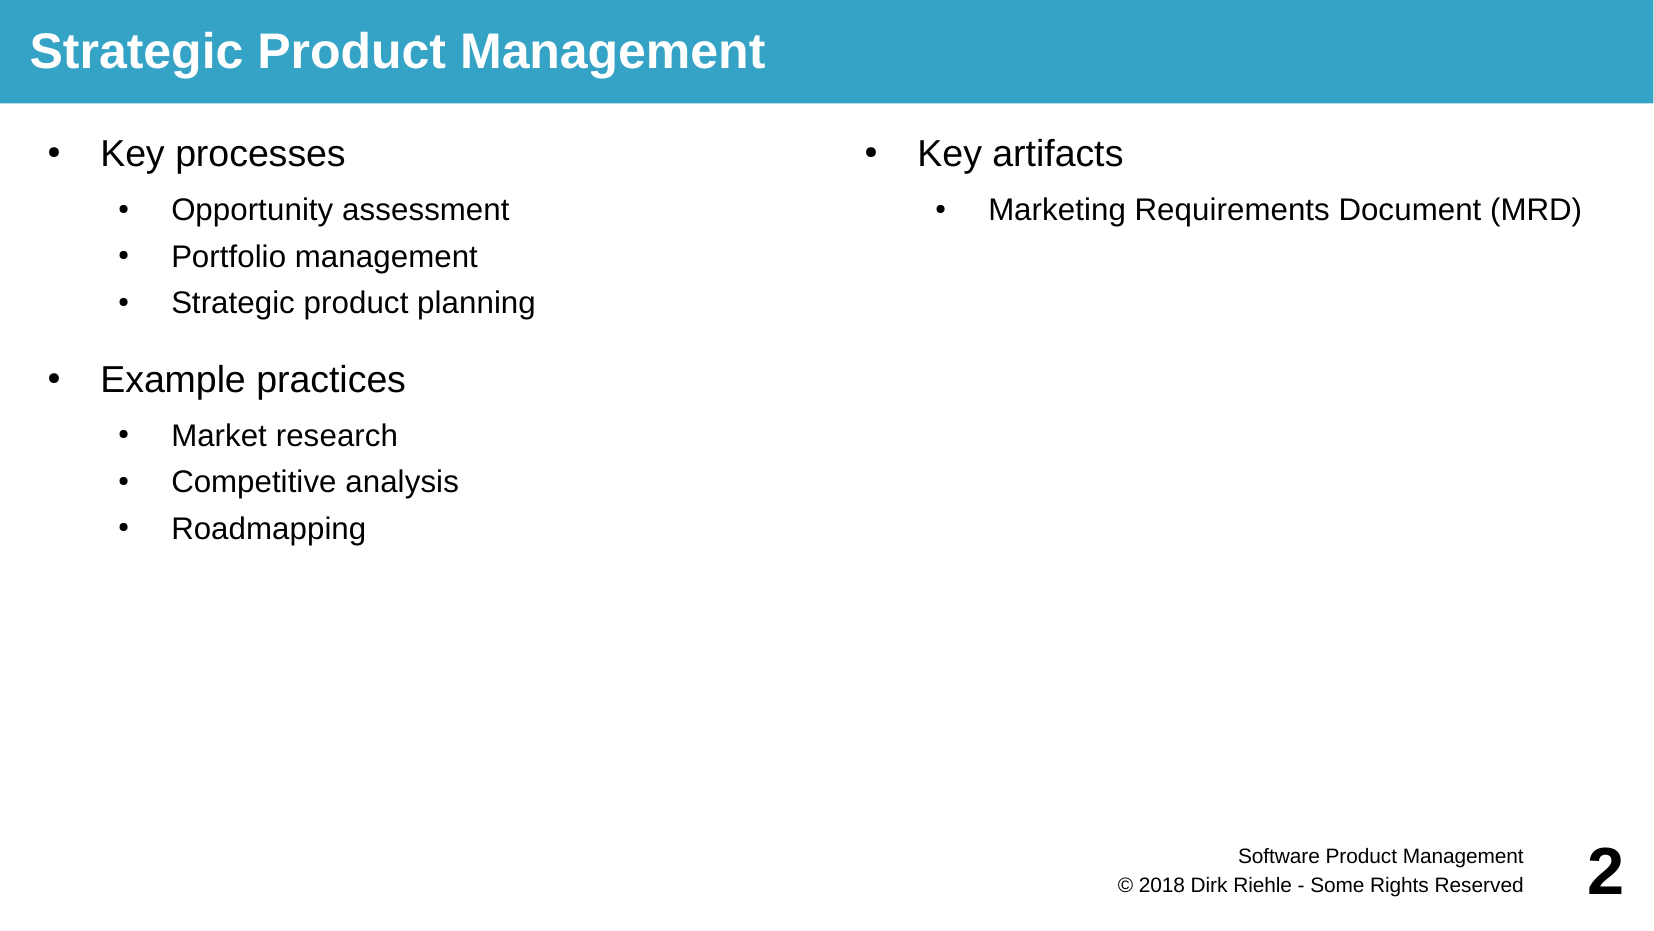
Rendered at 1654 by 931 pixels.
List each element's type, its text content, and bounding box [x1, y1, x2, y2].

list Key processes Opportunity assessment Portfolio management Strategic product planning Example practices Market research Competitive analysis Roadmapping [29, 132, 808, 813]
title Strategic Product Management [0, 0, 1654, 104]
list Key artifacts Marketing Requirements Document (MRD) [846, 132, 1625, 813]
